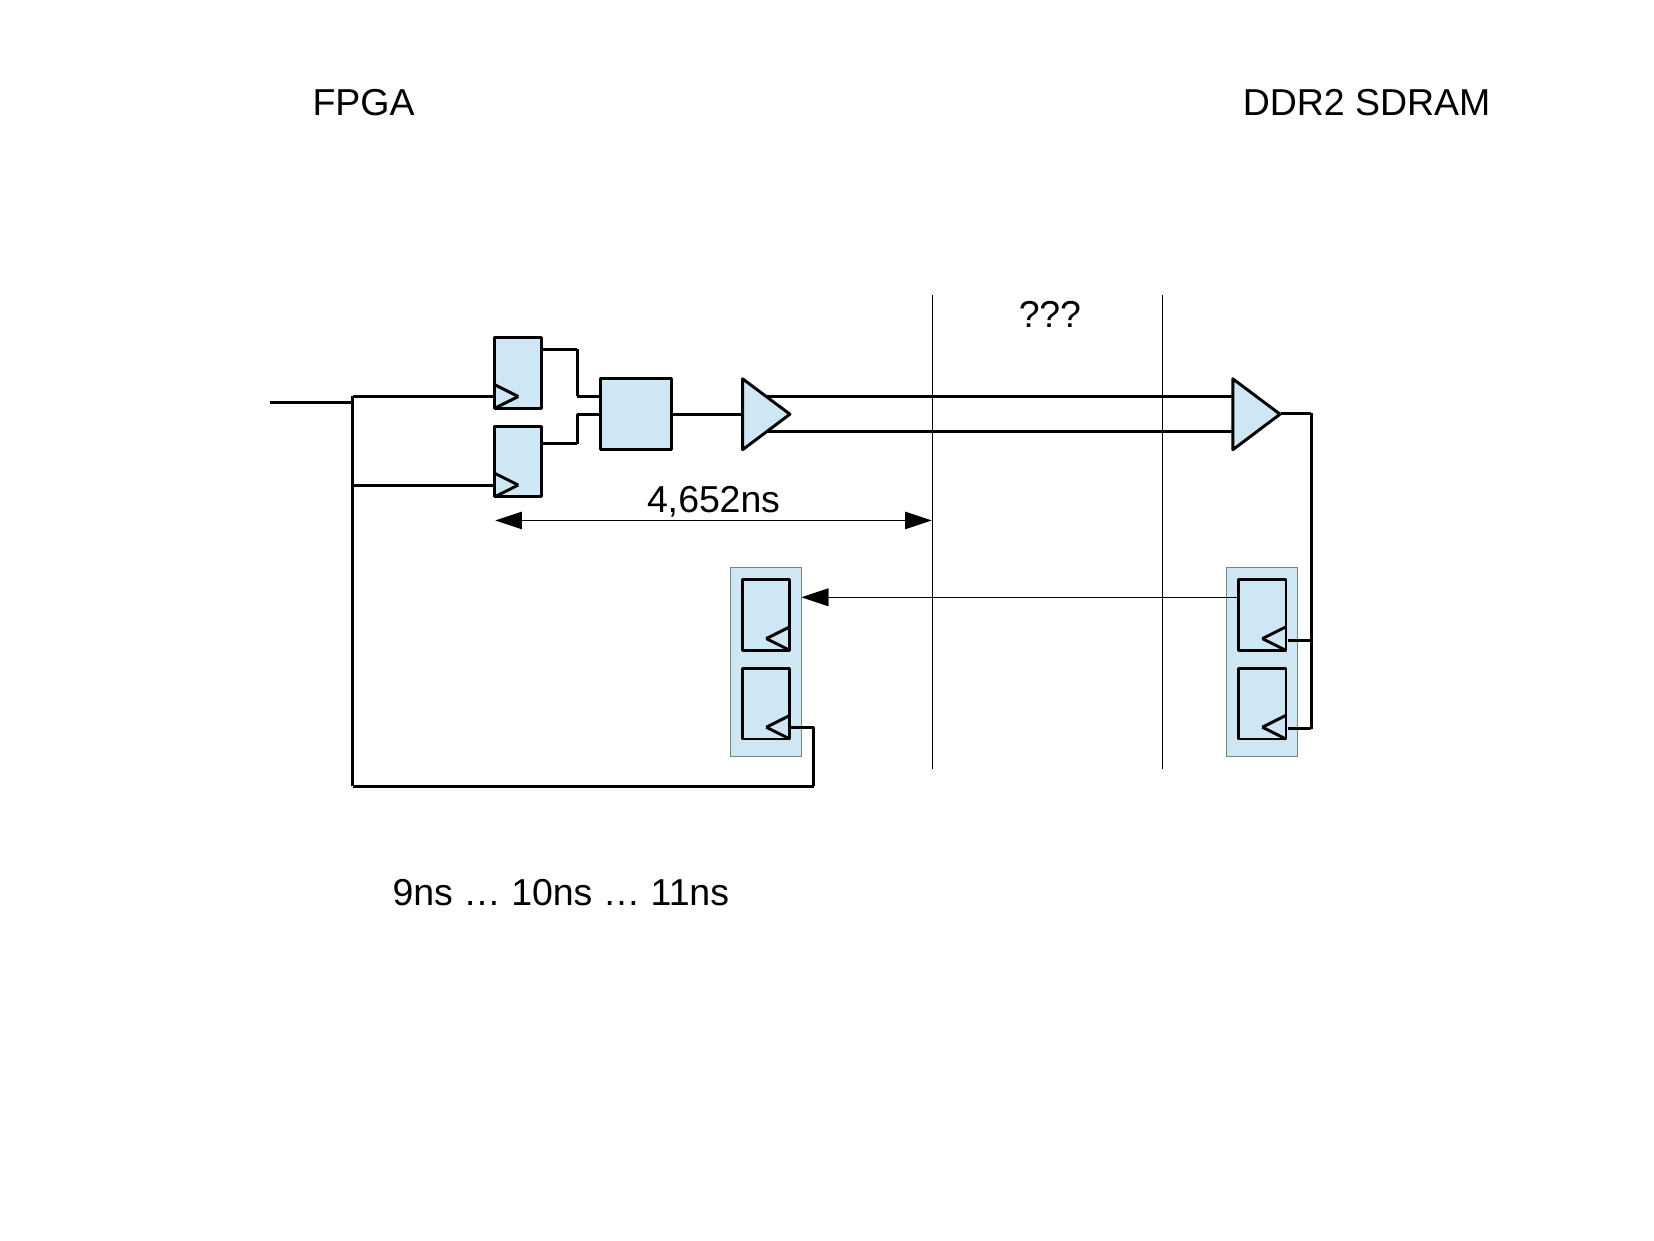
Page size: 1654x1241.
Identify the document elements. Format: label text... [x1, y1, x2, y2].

text_box [494, 387, 513, 406]
text_box [1226, 567, 1298, 757]
text_box [494, 476, 513, 495]
text_box [600, 378, 672, 450]
text_box [494, 426, 542, 497]
text_box ??? [1003, 285, 1096, 343]
text_box [1232, 378, 1281, 450]
text_box FPGA [297, 73, 430, 131]
text_box DDR2 SDRAM [1228, 73, 1506, 131]
text_box 9ns … 10ns … 11ns [377, 864, 745, 922]
text_box [742, 378, 790, 450]
text_box [494, 337, 542, 409]
text_box [730, 567, 802, 757]
